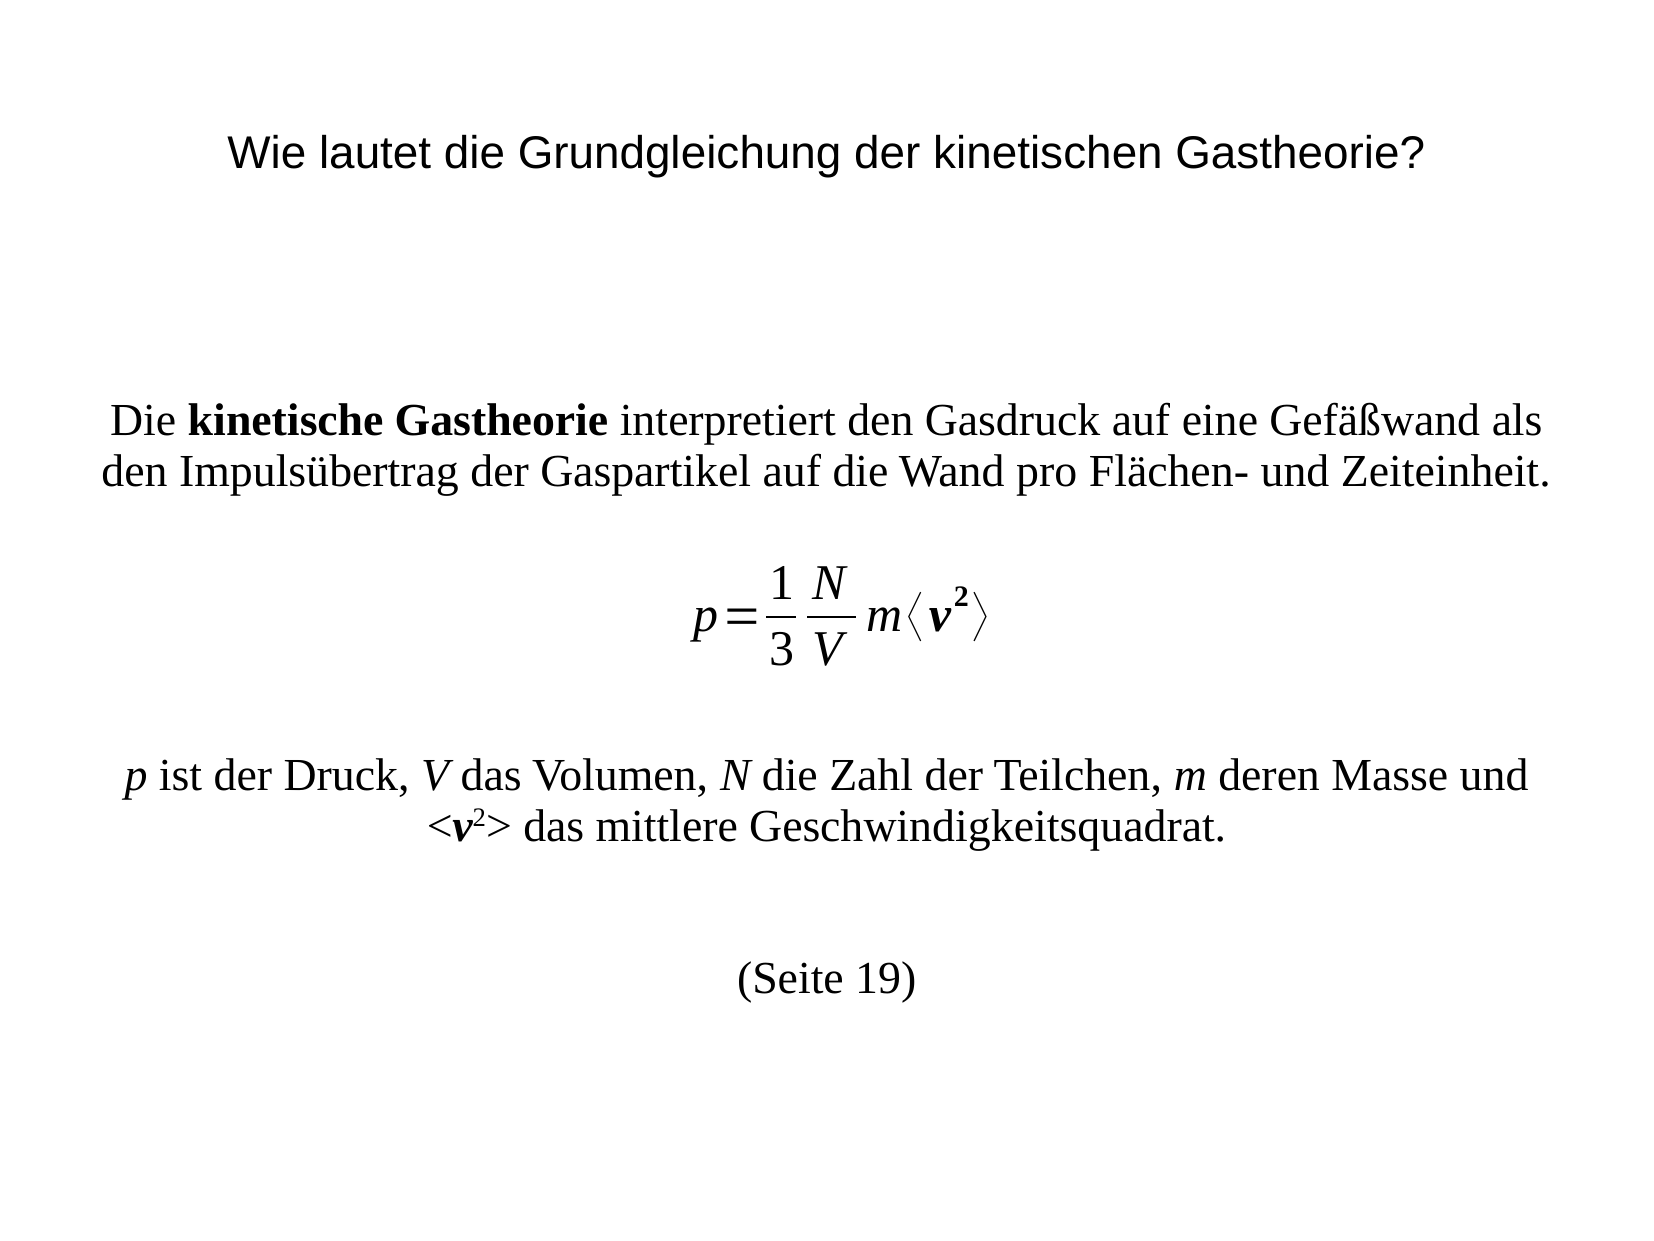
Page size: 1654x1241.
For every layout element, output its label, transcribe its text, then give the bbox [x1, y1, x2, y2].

chart [675, 556, 1002, 678]
subtitle Die kinetische Gastheorie interpretiert den Gasdruck auf eine Gefäßwand als den Impulsübertrag der Gaspartikel auf die Wand pro Flächen- und Zeiteinheit. p ist der Druck, V das Volumen, N die Zahl der Teilchen, m deren Masse und <v2> das mittlere Geschwindigkeitsquadrat. (Seite 19) [82, 290, 1571, 1109]
title Wie lautet die Grundgleichung der kinetischen Gastheorie? [82, 49, 1571, 257]
